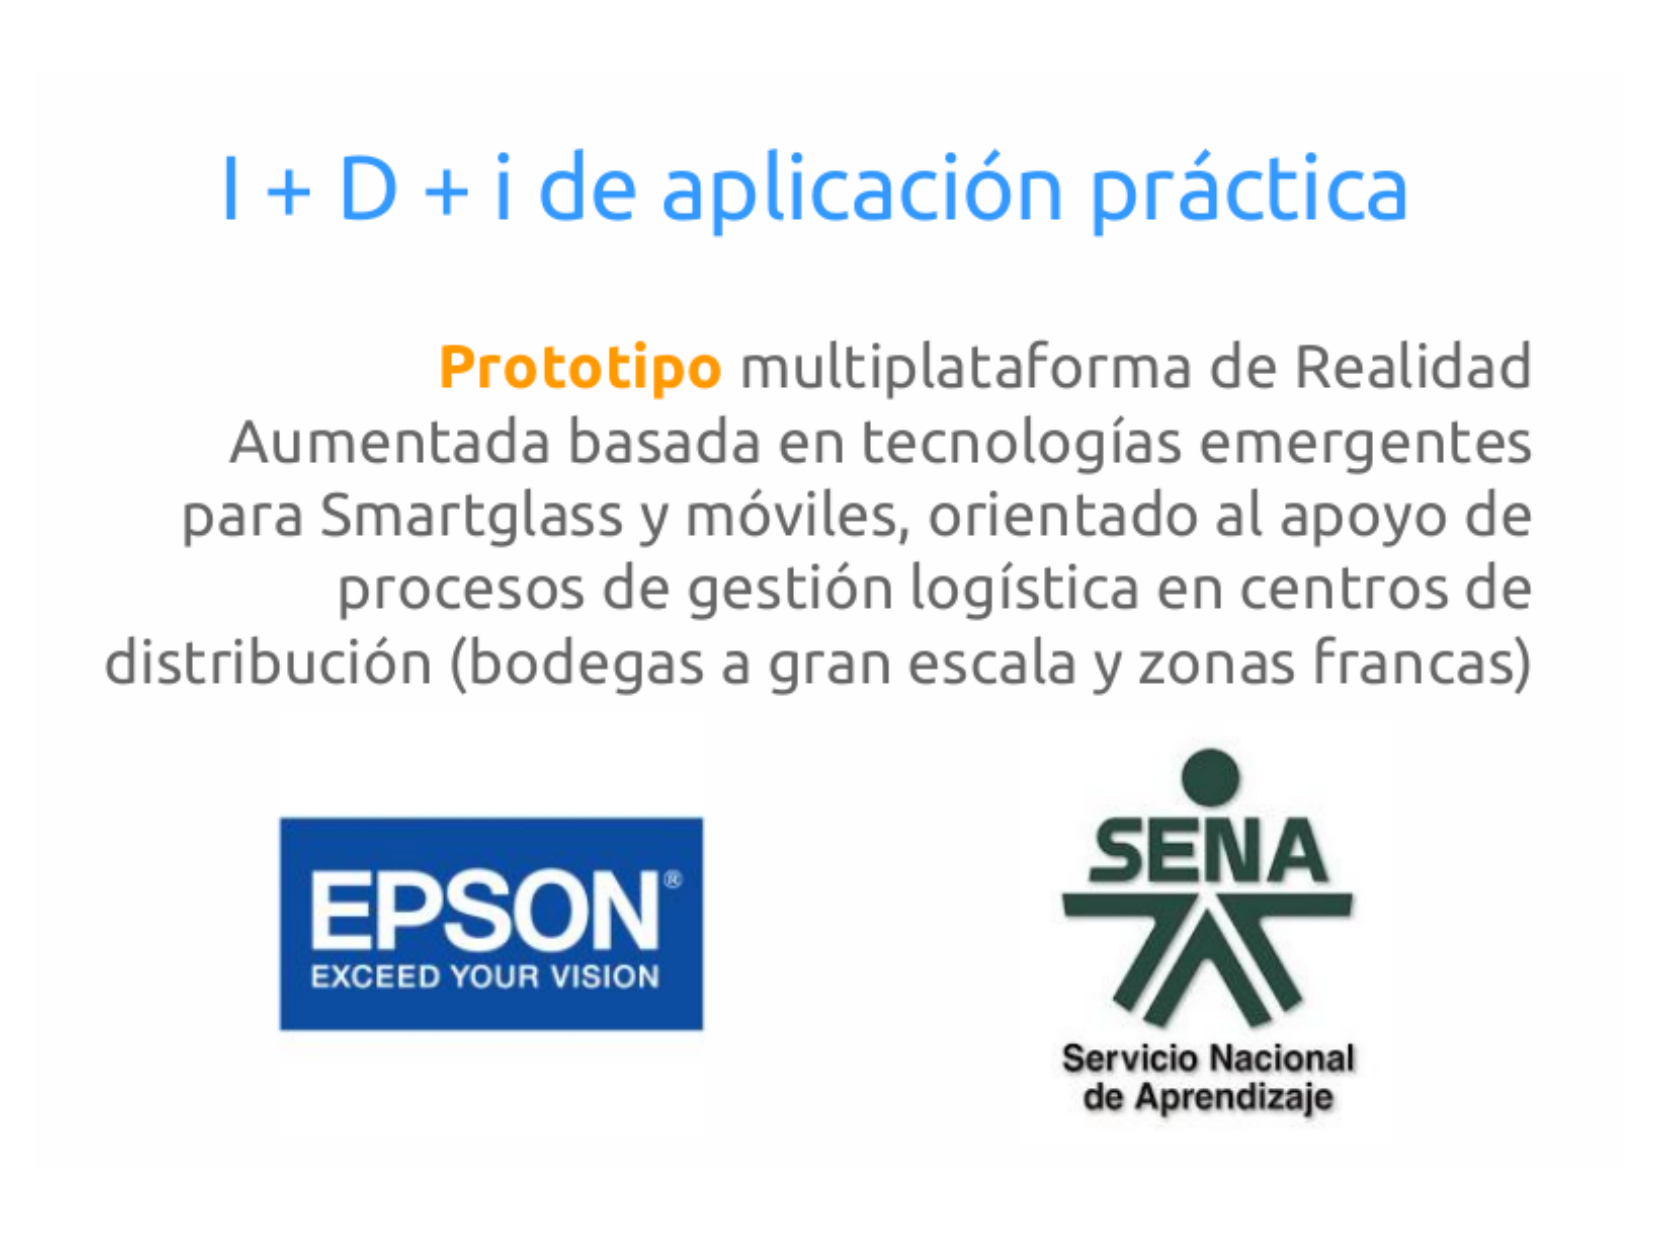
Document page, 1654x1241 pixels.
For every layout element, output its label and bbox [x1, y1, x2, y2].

picture [35, 70, 1624, 1170]
